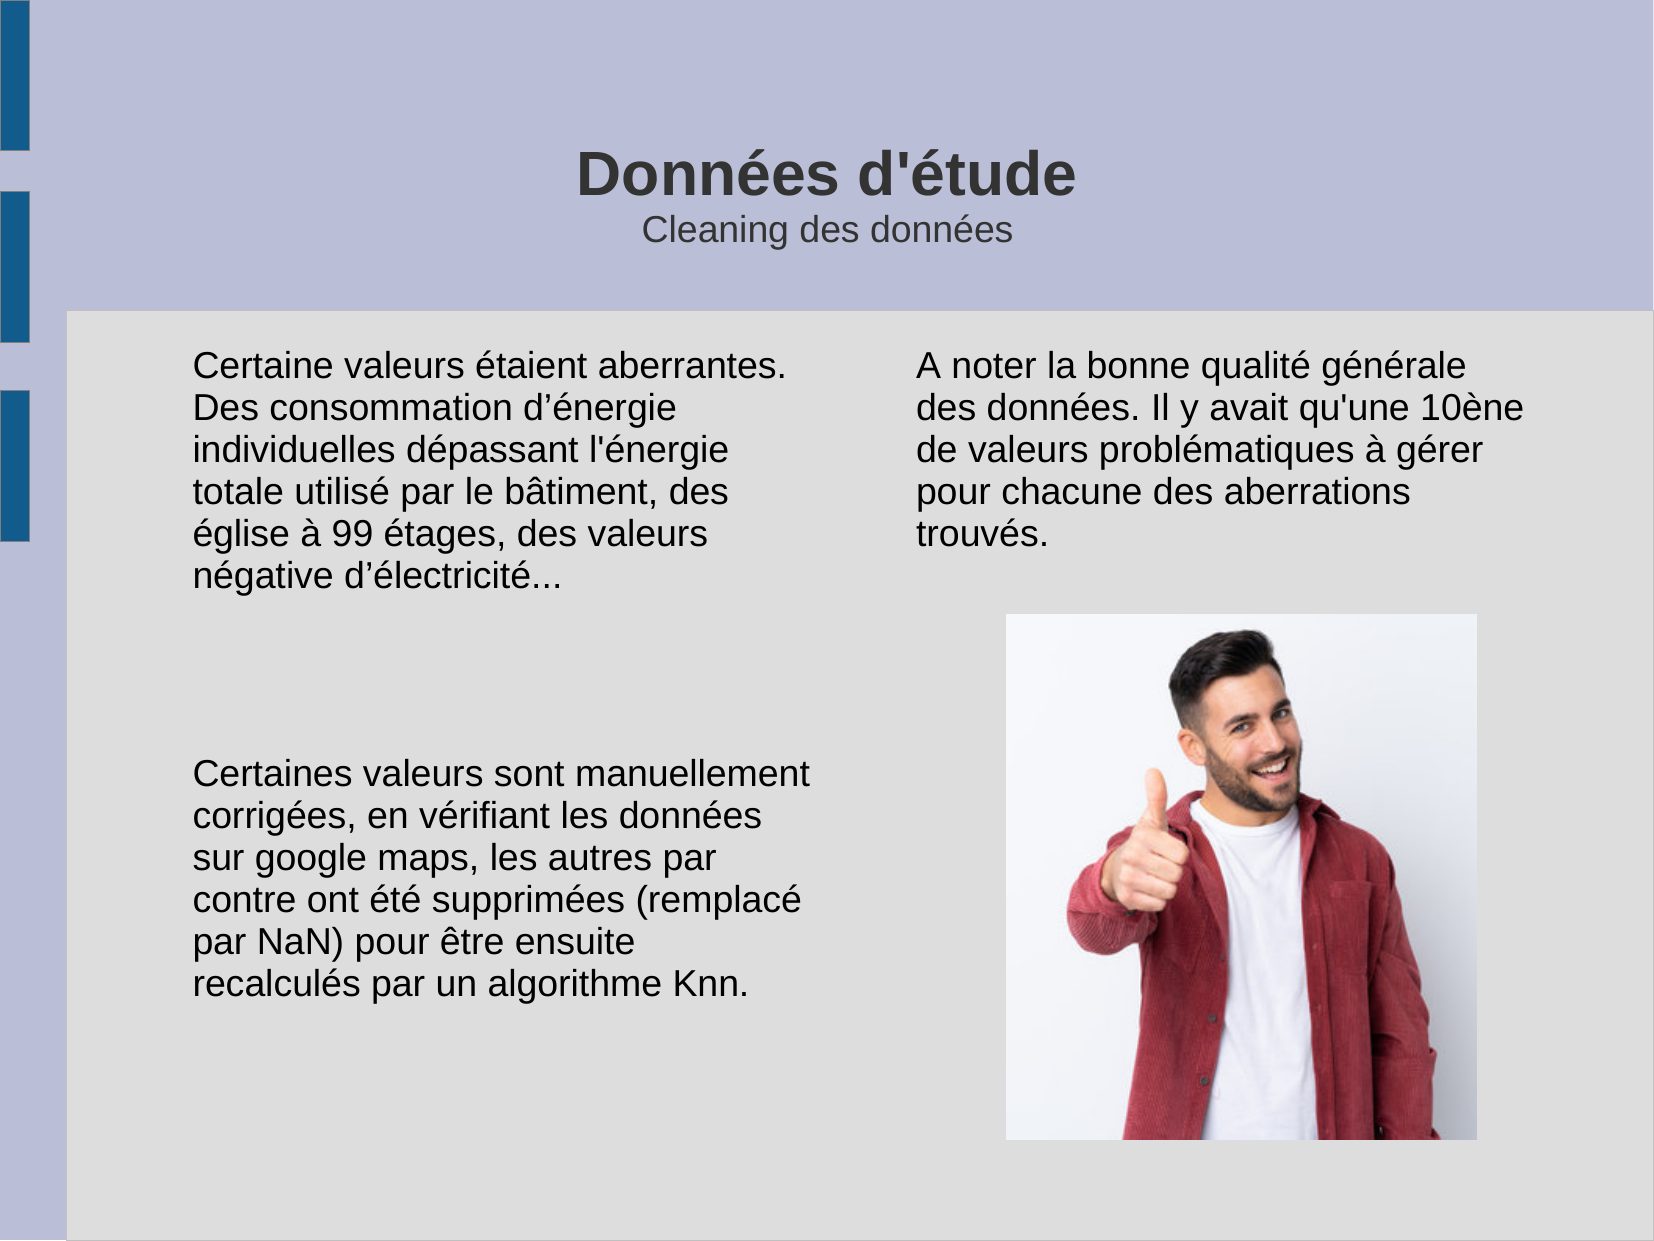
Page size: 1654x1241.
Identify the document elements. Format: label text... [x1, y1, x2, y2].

list Certaine valeurs étaient aberrantes. Des consommation d’énergie individuelles dépassant l'énergie totale utilisé par le bâtiment, des église à 99 étages, des valeurs négative d’électricité... [121, 344, 811, 718]
title Données d'étude Cleaning des données [121, 91, 1534, 299]
list A noter la bonne qualité générale des données. Il y avait qu'une 10ène de valeurs problématiques à gérer pour chacune des aberrations trouvés. [845, 344, 1535, 1127]
list Certaines valeurs sont manuellement corrigées, en vérifiant les données sur google maps, les autres par contre ont été supprimées (remplacé par NaN) pour être ensuite recalculés par un algorithme Knn. [121, 752, 811, 1126]
picture [1006, 614, 1477, 1140]
